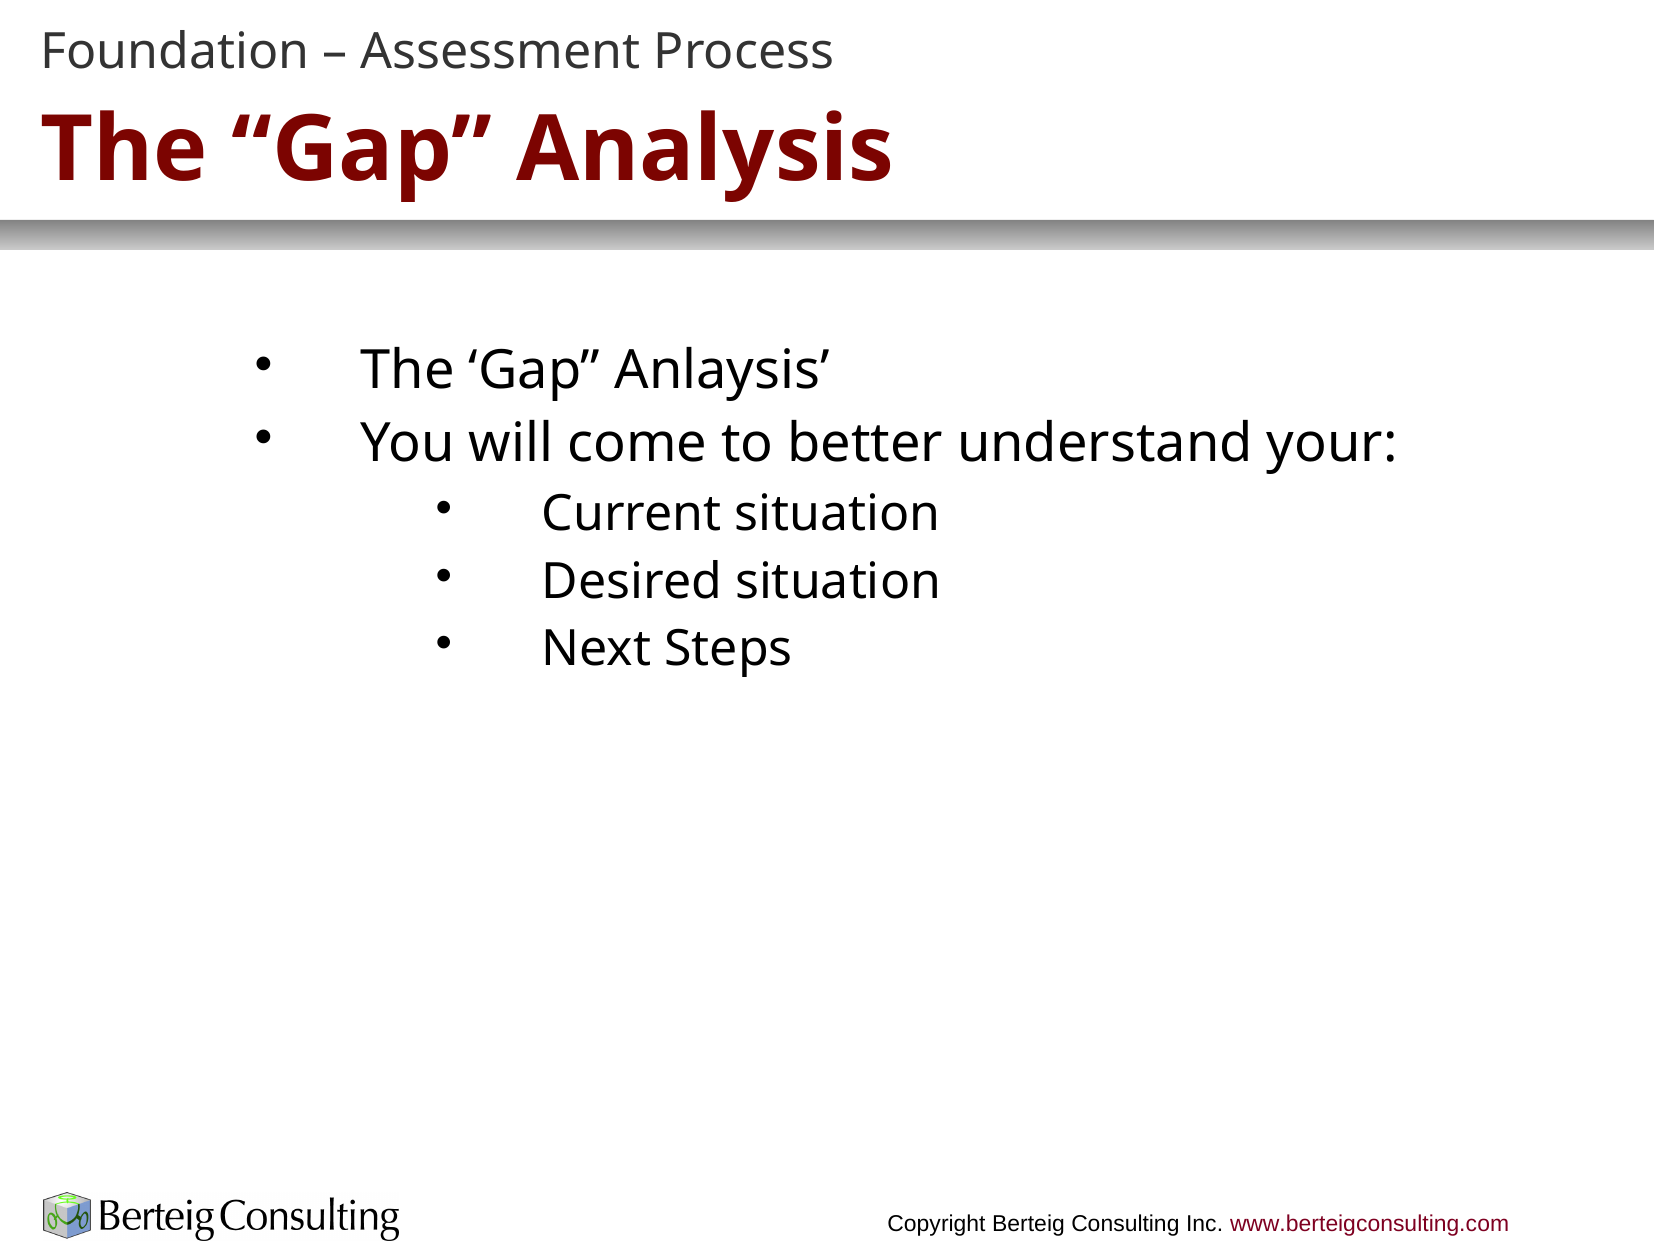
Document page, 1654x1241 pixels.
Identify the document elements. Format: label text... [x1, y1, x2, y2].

list The ‘Gap” Anlaysis’ You will come to better understand your: Current situation Desired situation Next Steps [38, 251, 1654, 1241]
text_box Copyright Berteig Consulting Inc. www.berteigconsulting.com [887, 1211, 1654, 1237]
title Foundation – Assessment Process The “Gap” Analysis [40, 0, 1654, 226]
text_box [0, 219, 1654, 250]
